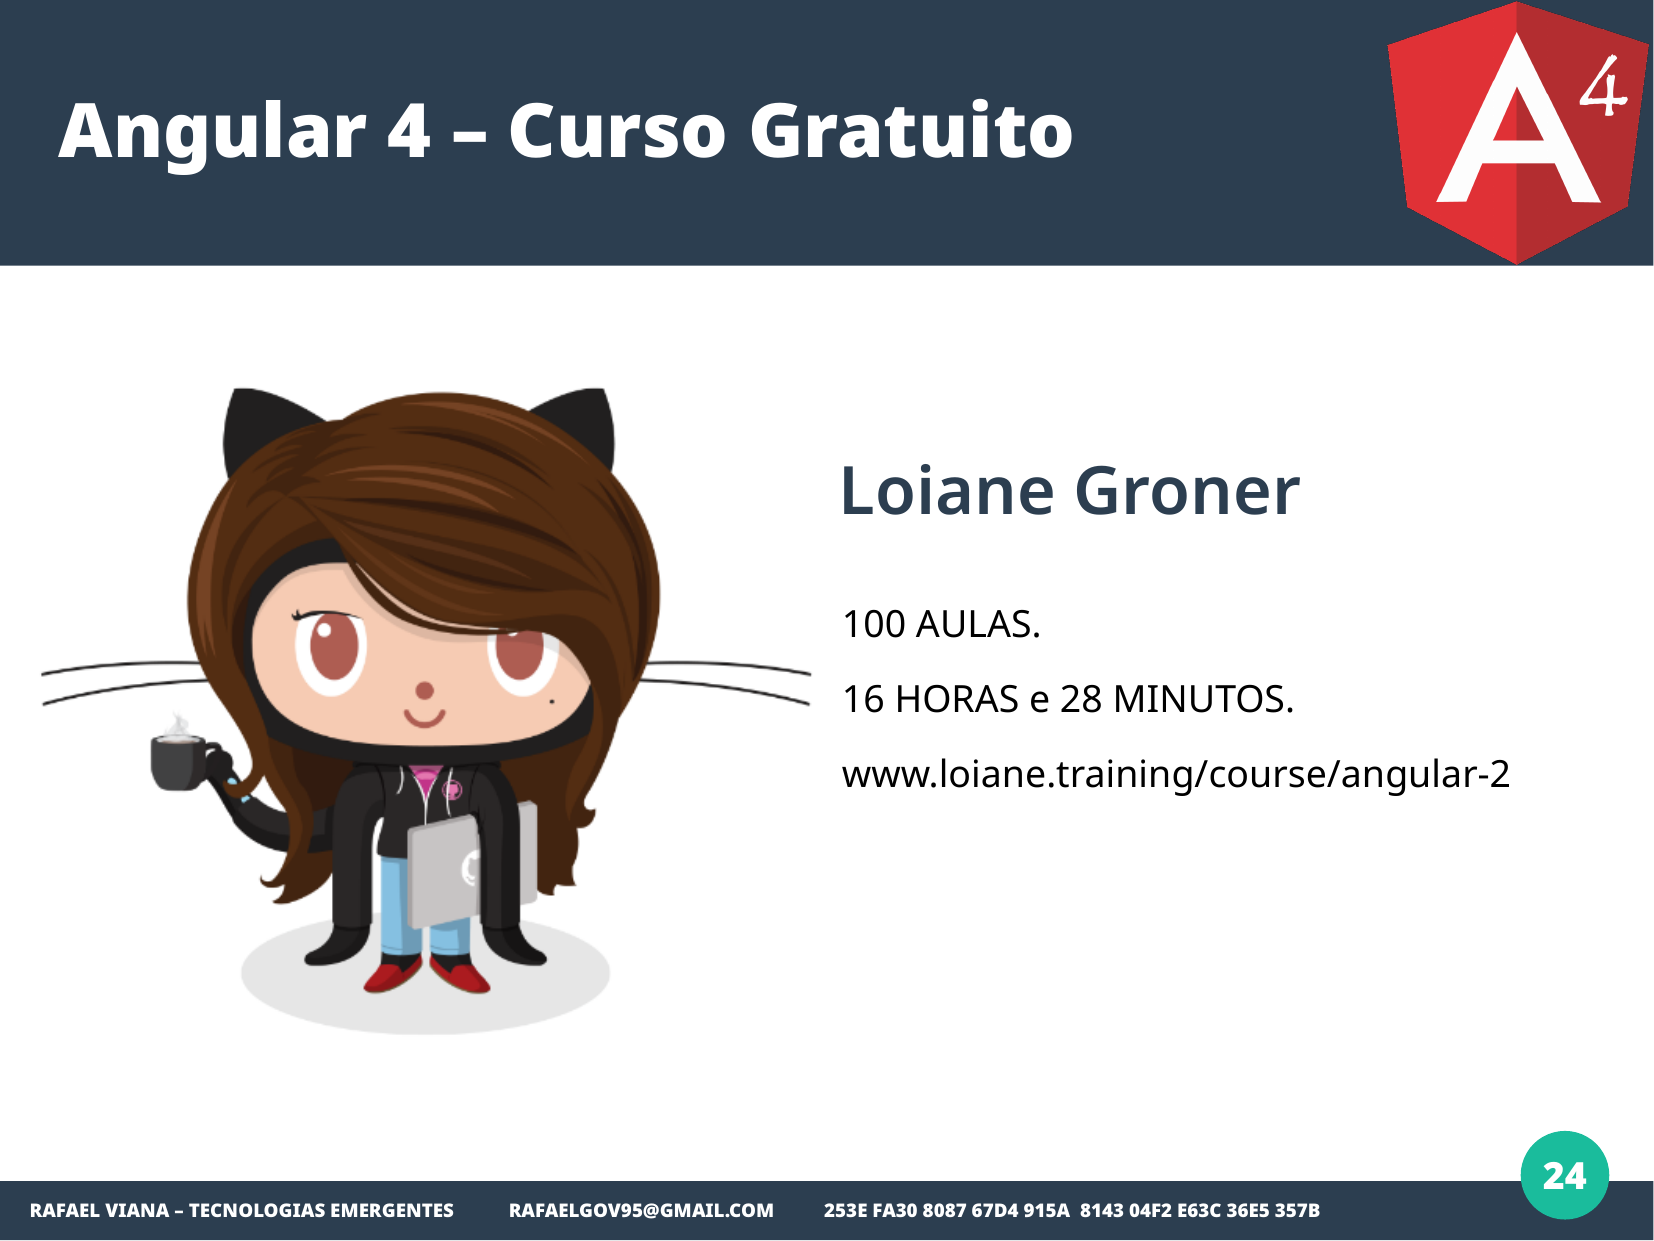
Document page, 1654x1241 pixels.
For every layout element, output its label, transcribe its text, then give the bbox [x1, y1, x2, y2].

text_box Loiane Groner [767, 442, 1418, 595]
picture [26, 295, 827, 1096]
title Angular 4 – Curso Gratuito [59, 49, 1387, 207]
text_box RAFAEL VIANA – TECNOLOGIAS EMERGENTES RAFAELGOV95@GMAIL.COM 253E FA30 8087 67D4 915A 8143 04F2 E63C 36E5 357B [29, 1181, 1654, 1241]
text_box [118, 784, 1595, 1181]
text_box [827, 324, 1595, 590]
text_box 100 AULAS. 16 HORAS e 28 MINUTOS. www.loiane.training/course/angular-2 [827, 590, 1654, 784]
picture [1387, 0, 1654, 266]
